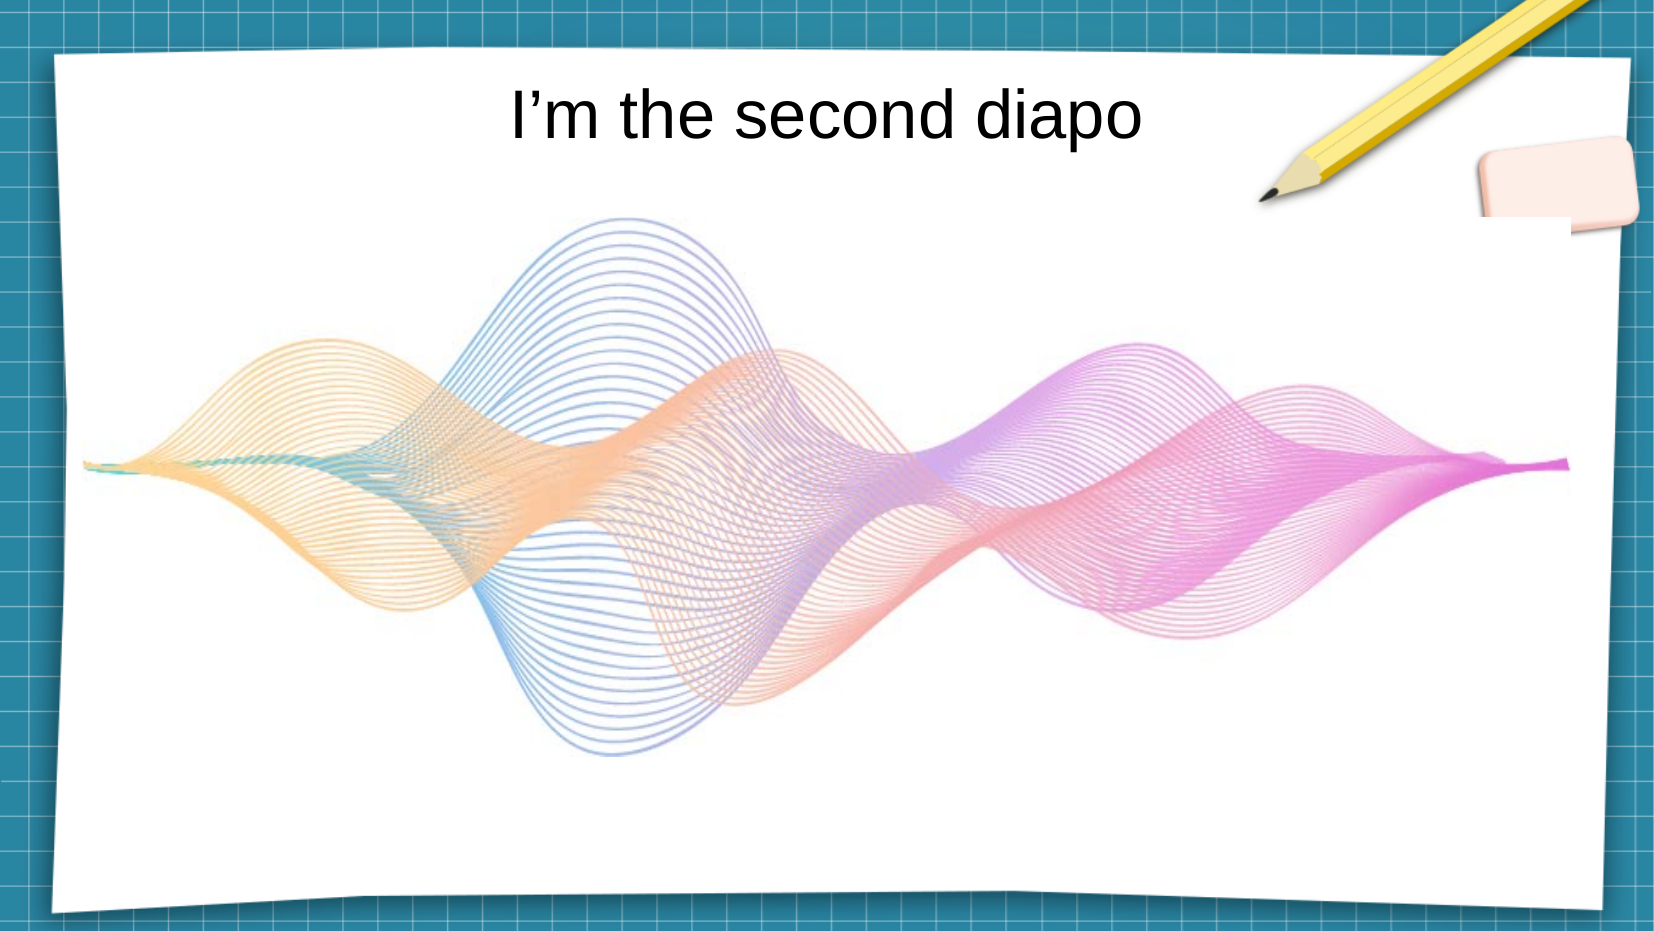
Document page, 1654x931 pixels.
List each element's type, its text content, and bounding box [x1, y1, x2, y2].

title I’m the second diapo [82, 37, 1571, 193]
picture [0, 0, 1654, 931]
